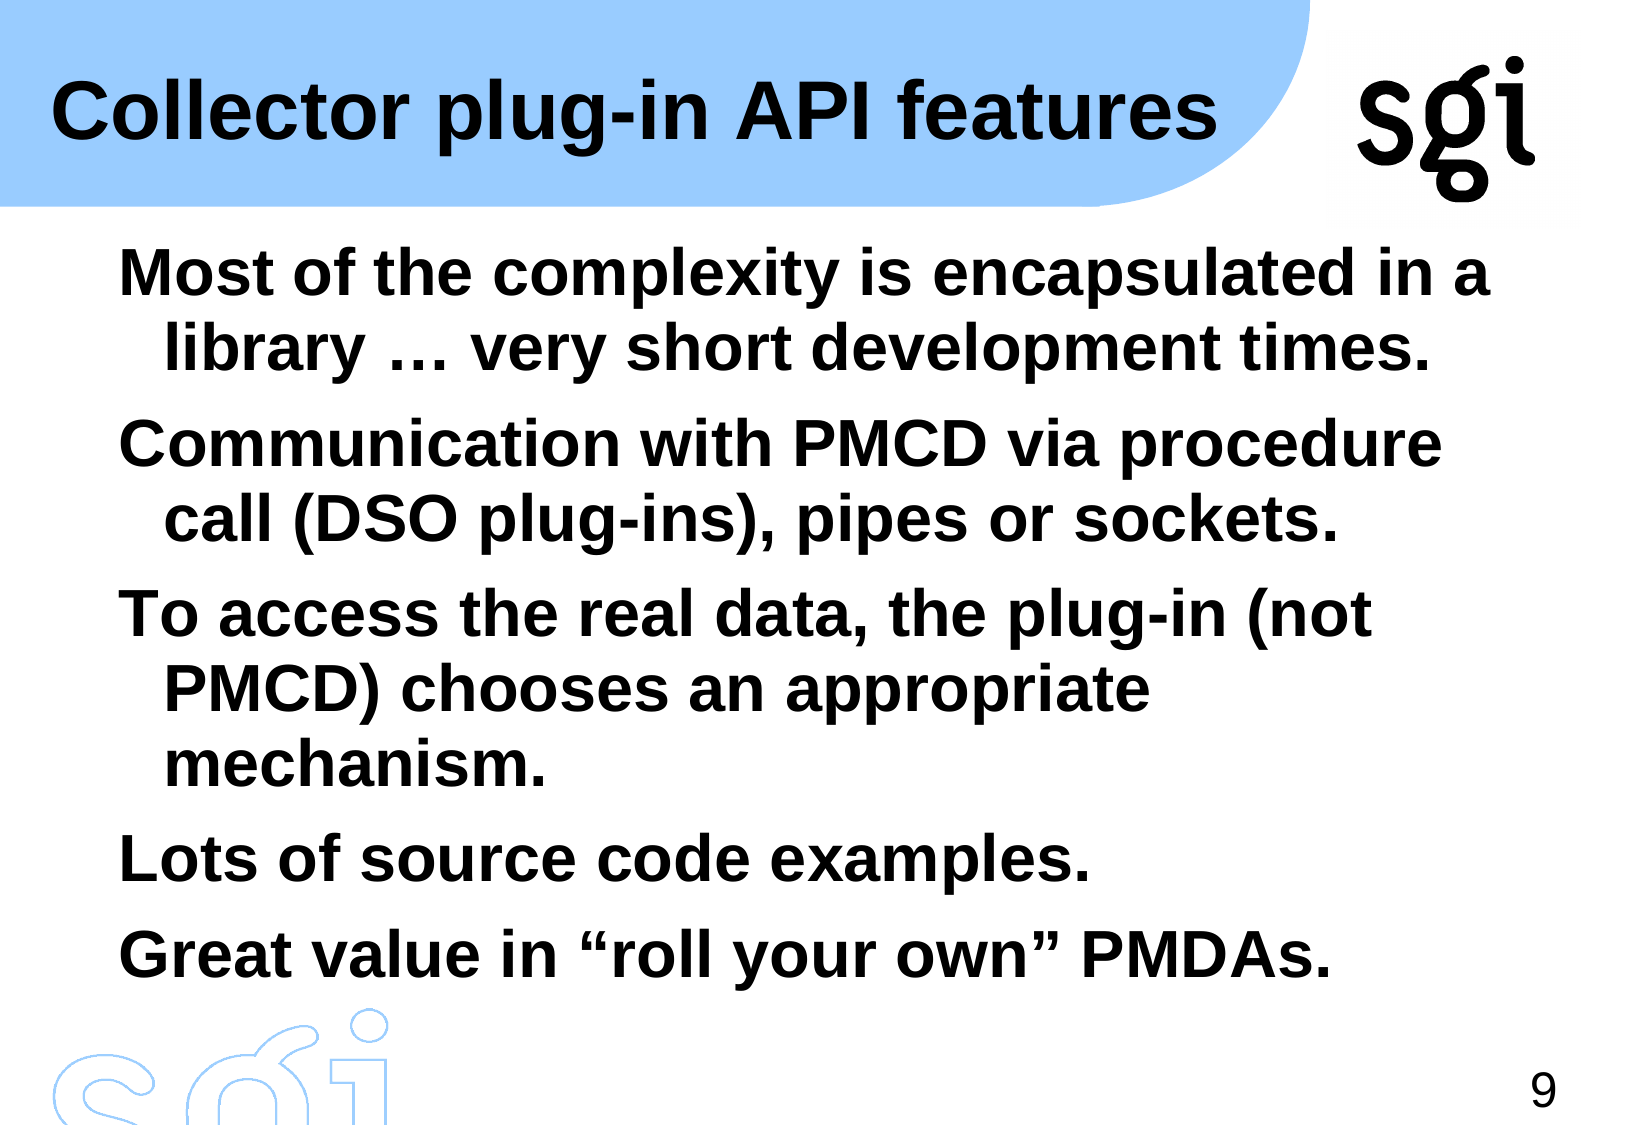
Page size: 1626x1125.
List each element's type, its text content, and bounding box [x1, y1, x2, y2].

title Collector plug-in API features [36, 33, 1318, 199]
list Most of the complexity is encapsulated in a library … very short development times. Communication with PMCD via procedure call (DSO plug-ins), pipes or sockets. To access the real data, the plug-in (not PMCD) chooses an appropriate mechanism. Lots of source code examples. Great value in “roll your own” PMDAs. [87, 228, 1538, 1046]
